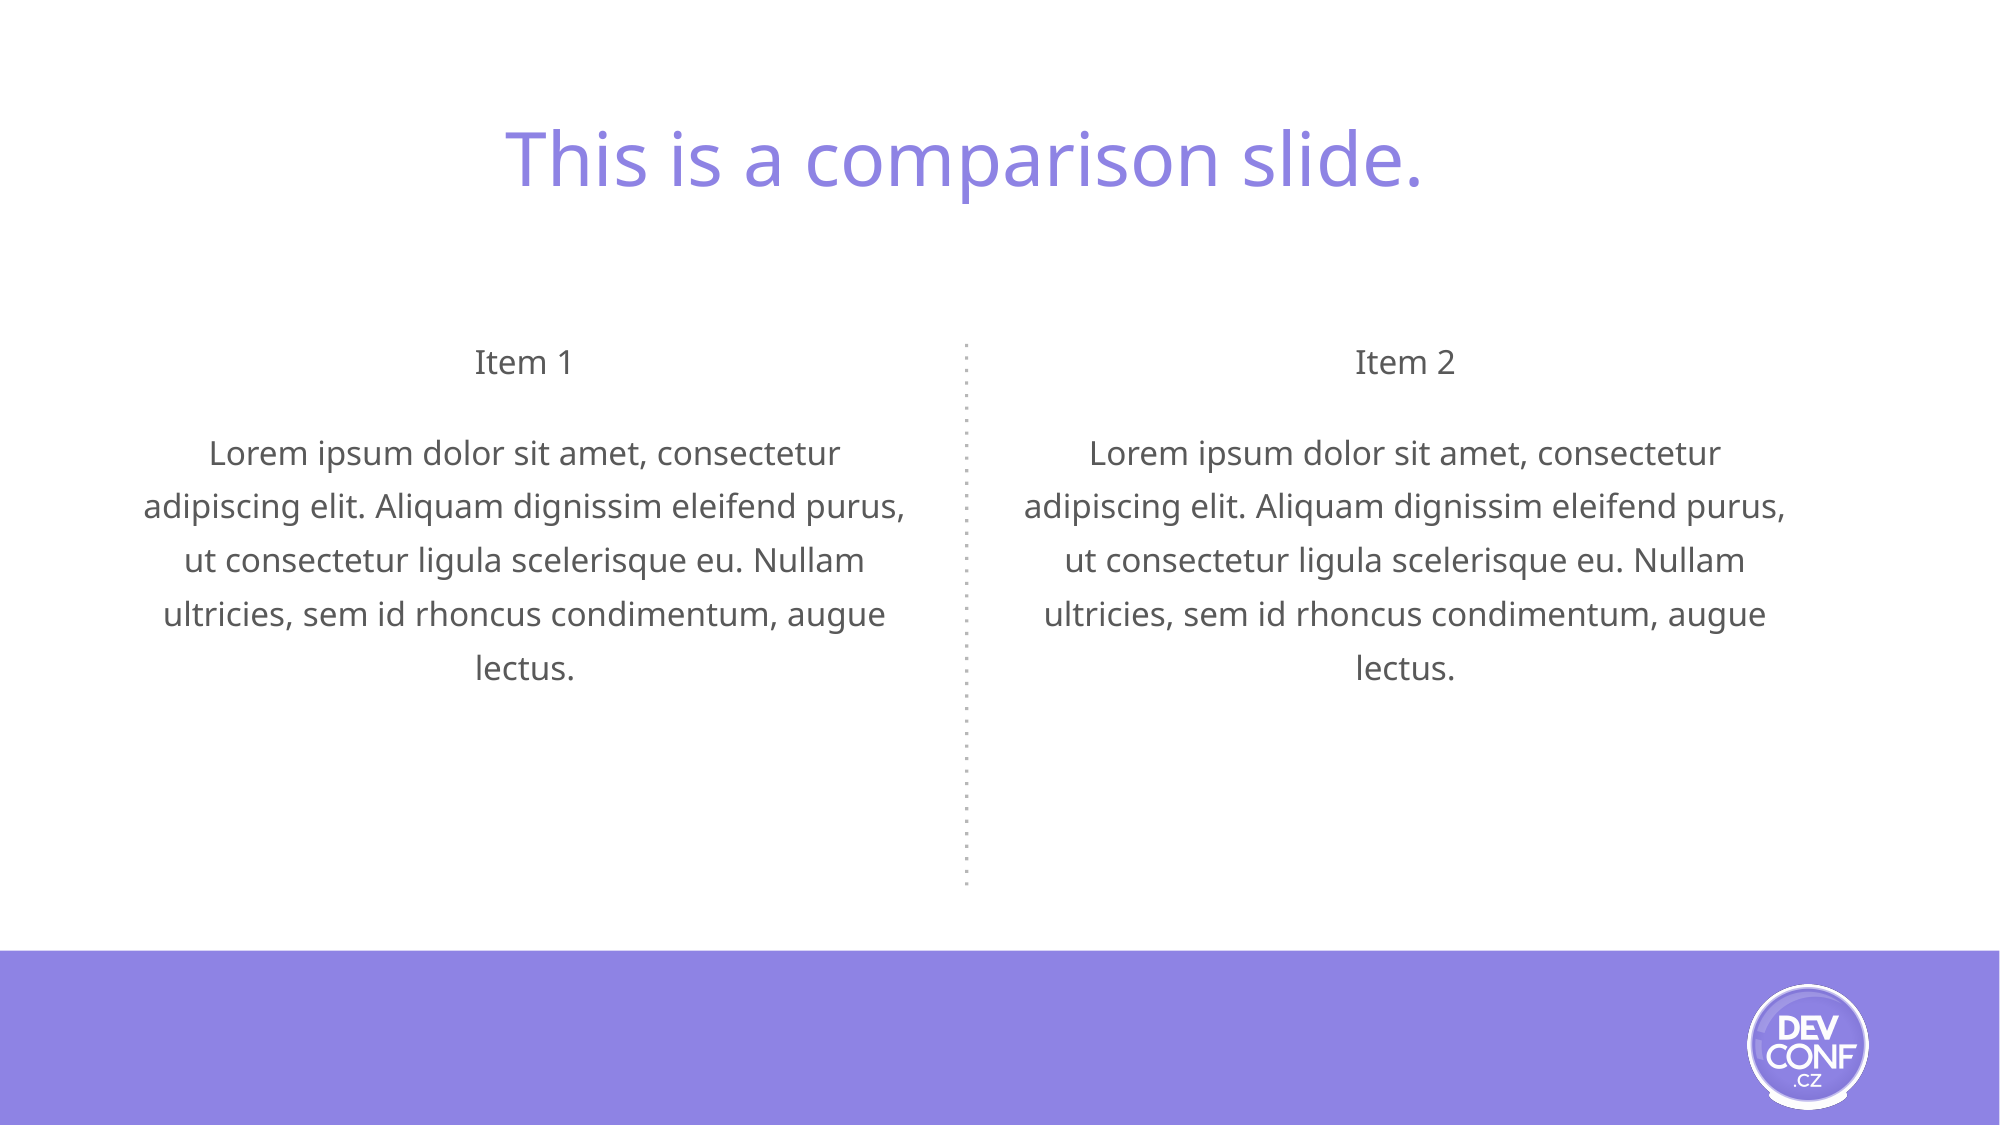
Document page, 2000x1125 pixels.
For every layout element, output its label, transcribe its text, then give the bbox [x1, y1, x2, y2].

subtitle Item 1 [140, 330, 910, 383]
picture [1747, 984, 1869, 1110]
list Lorem ipsum dolor sit amet, consectetur adipiscing elit. Aliquam dignissim eleifend purus, ut consectetur ligula scelerisque eu. Nullam ultricies, sem id rhoncus condimentum, augue lectus. [140, 417, 910, 937]
subtitle Item 2 [1021, 330, 1791, 383]
title This is a comparison slide. [140, 93, 1791, 219]
list Lorem ipsum dolor sit amet, consectetur adipiscing elit. Aliquam dignissim eleifend purus, ut consectetur ligula scelerisque eu. Nullam ultricies, sem id rhoncus condimentum, augue lectus. [1021, 417, 1791, 937]
